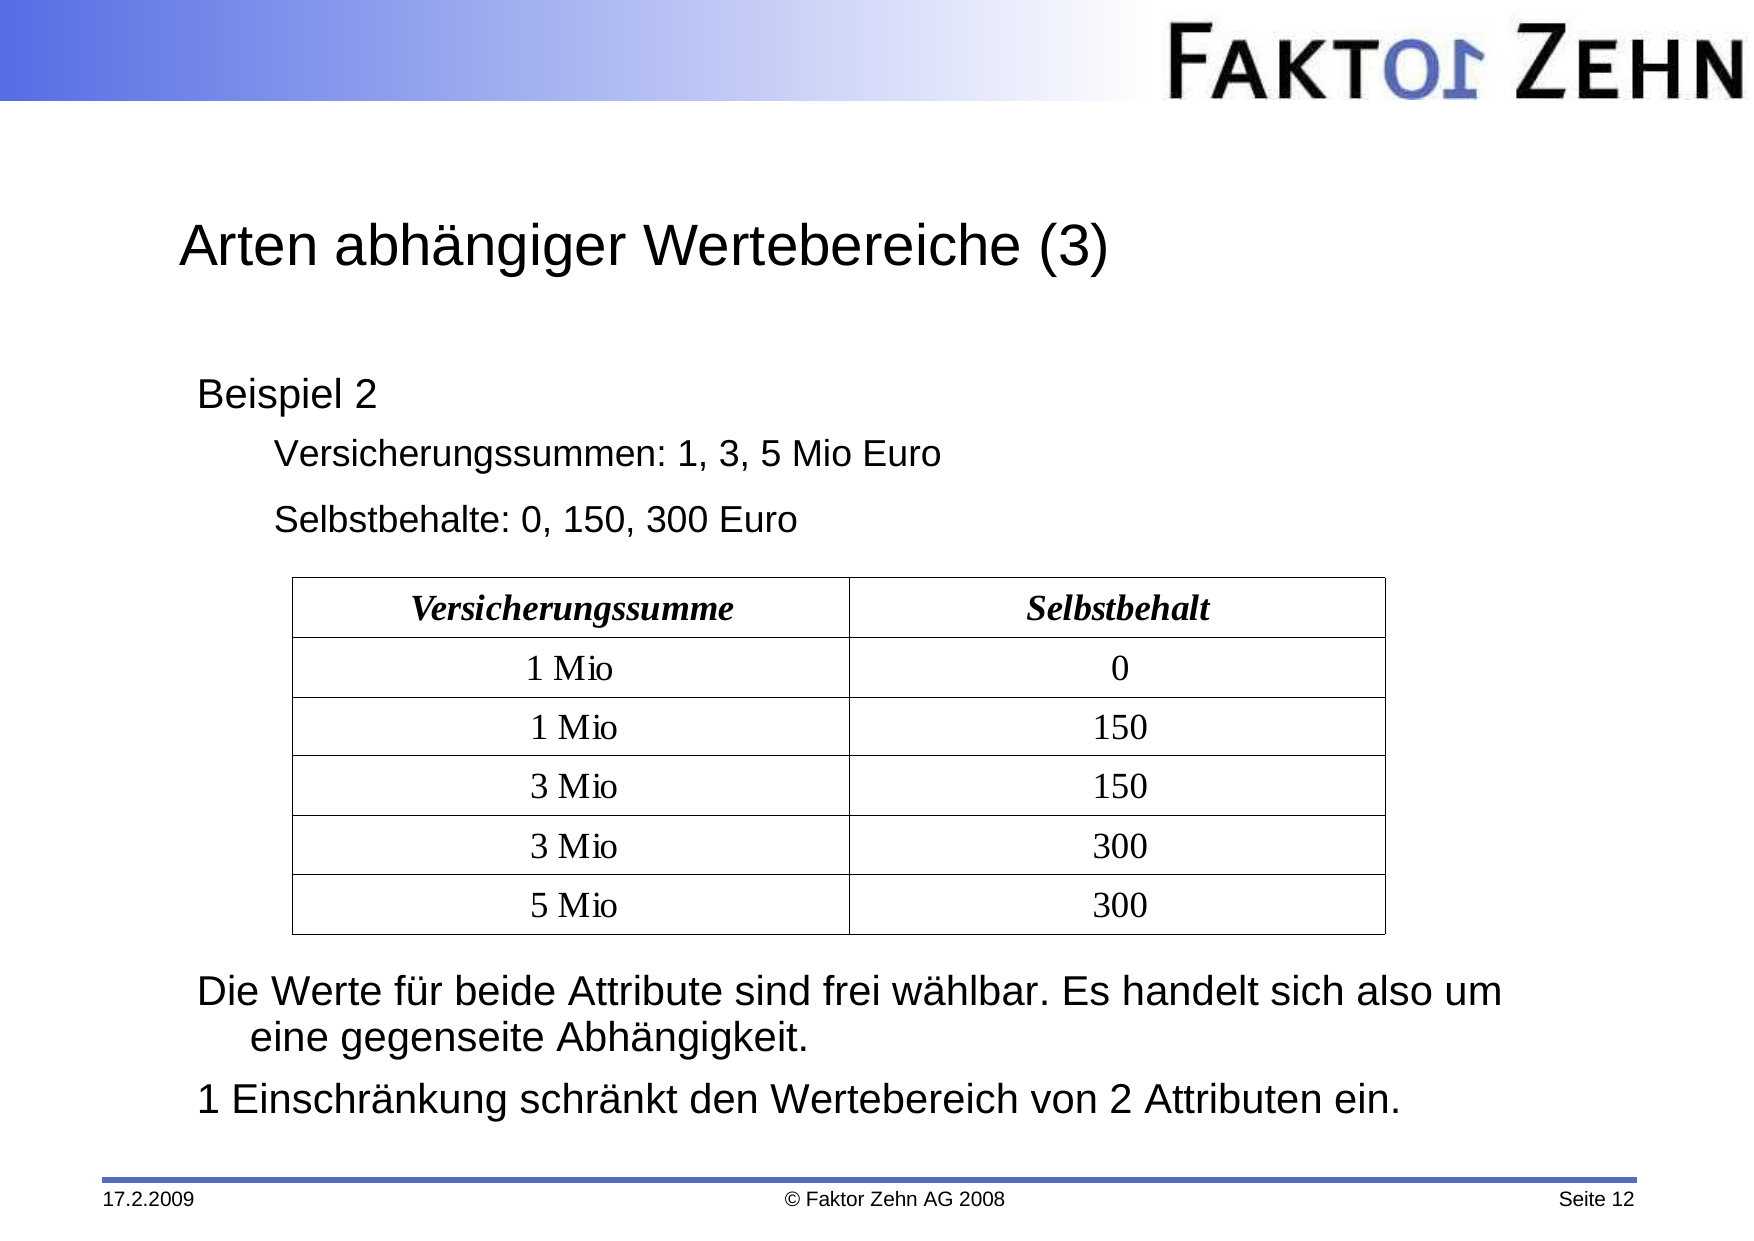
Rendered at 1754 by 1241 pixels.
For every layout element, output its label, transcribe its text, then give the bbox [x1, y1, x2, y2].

list Die Werte für beide Attribute sind frei wählbar. Es handelt sich also um eine gegenseite Abhängigkeit. 1 Einschränkung schränkt den Wertebereich von 2 Attributen ein. [179, 967, 1576, 1158]
picture [1162, 7, 1752, 100]
title Arten abhängiger Wertebereiche (3) [179, 142, 1576, 349]
chart [88, 577, 1616, 1004]
list Beispiel 2 Versicherungssummen: 1, 3, 5 Mio Euro Selbstbehalte: 0, 150, 300 Euro [179, 371, 1576, 562]
